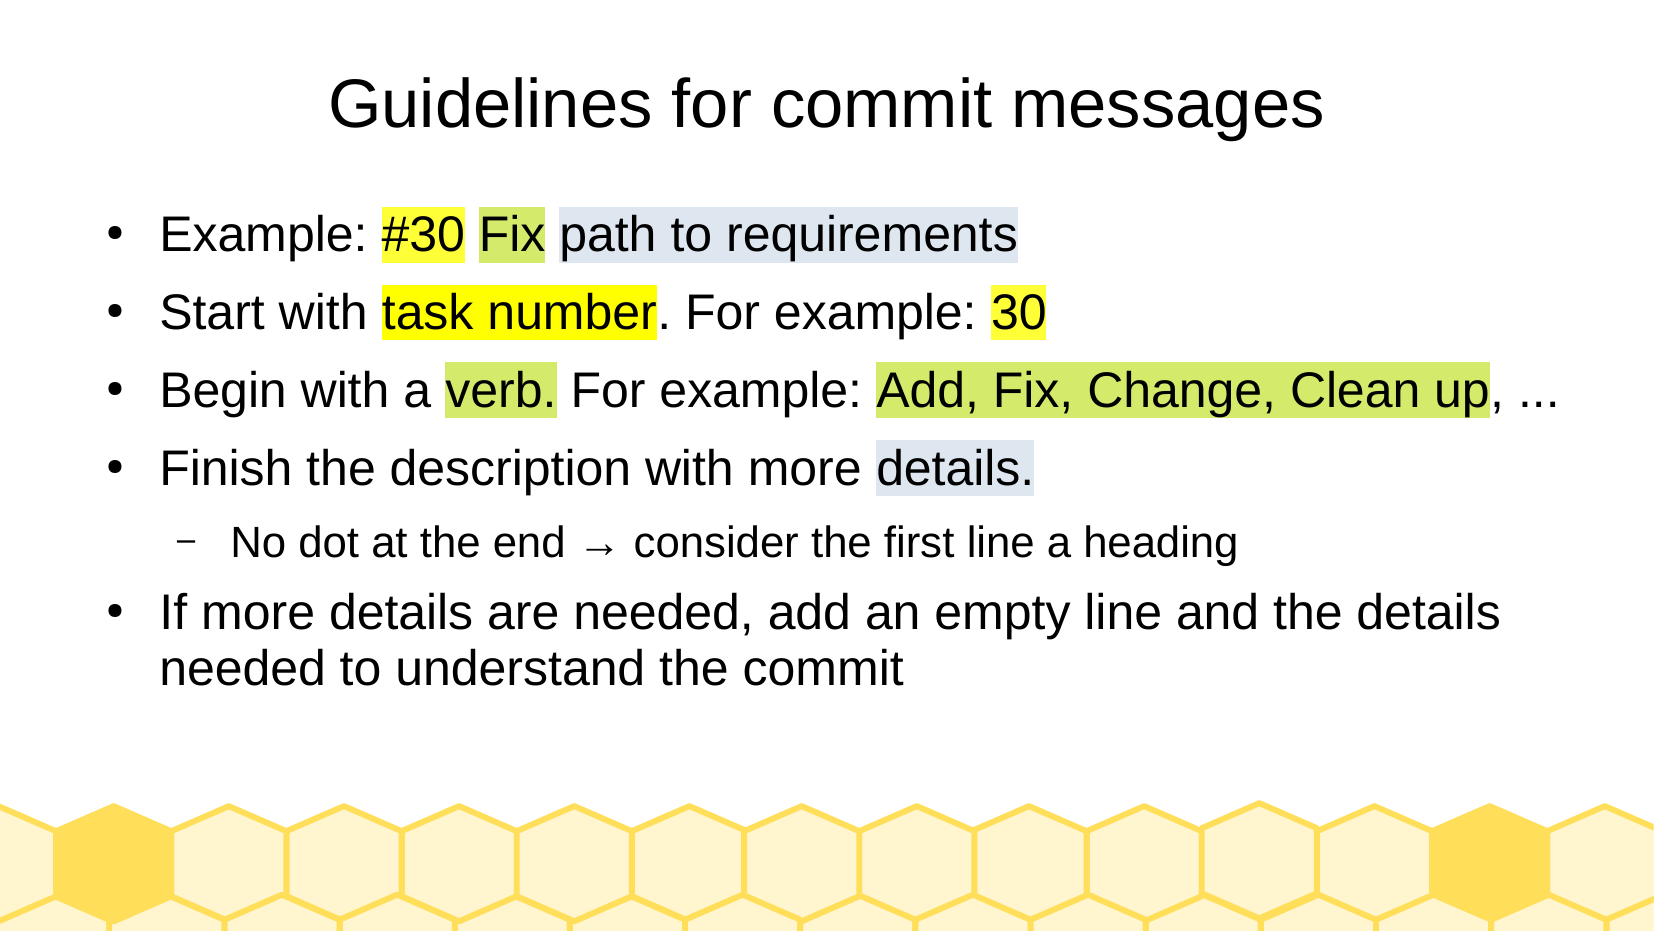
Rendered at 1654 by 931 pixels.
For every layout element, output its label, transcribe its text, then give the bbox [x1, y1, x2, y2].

title Guidelines for commit messages [88, 29, 1565, 178]
list Example: #30 Fix path to requirements Start with task number. For example: 30 Begin with a verb. For example: Add, Fix, Change, Clean up, ... Finish the description with more details. No dot at the end → consider the first line a heading If more details are needed, add an empty line and the details needed to understand the commit [88, 206, 1565, 739]
